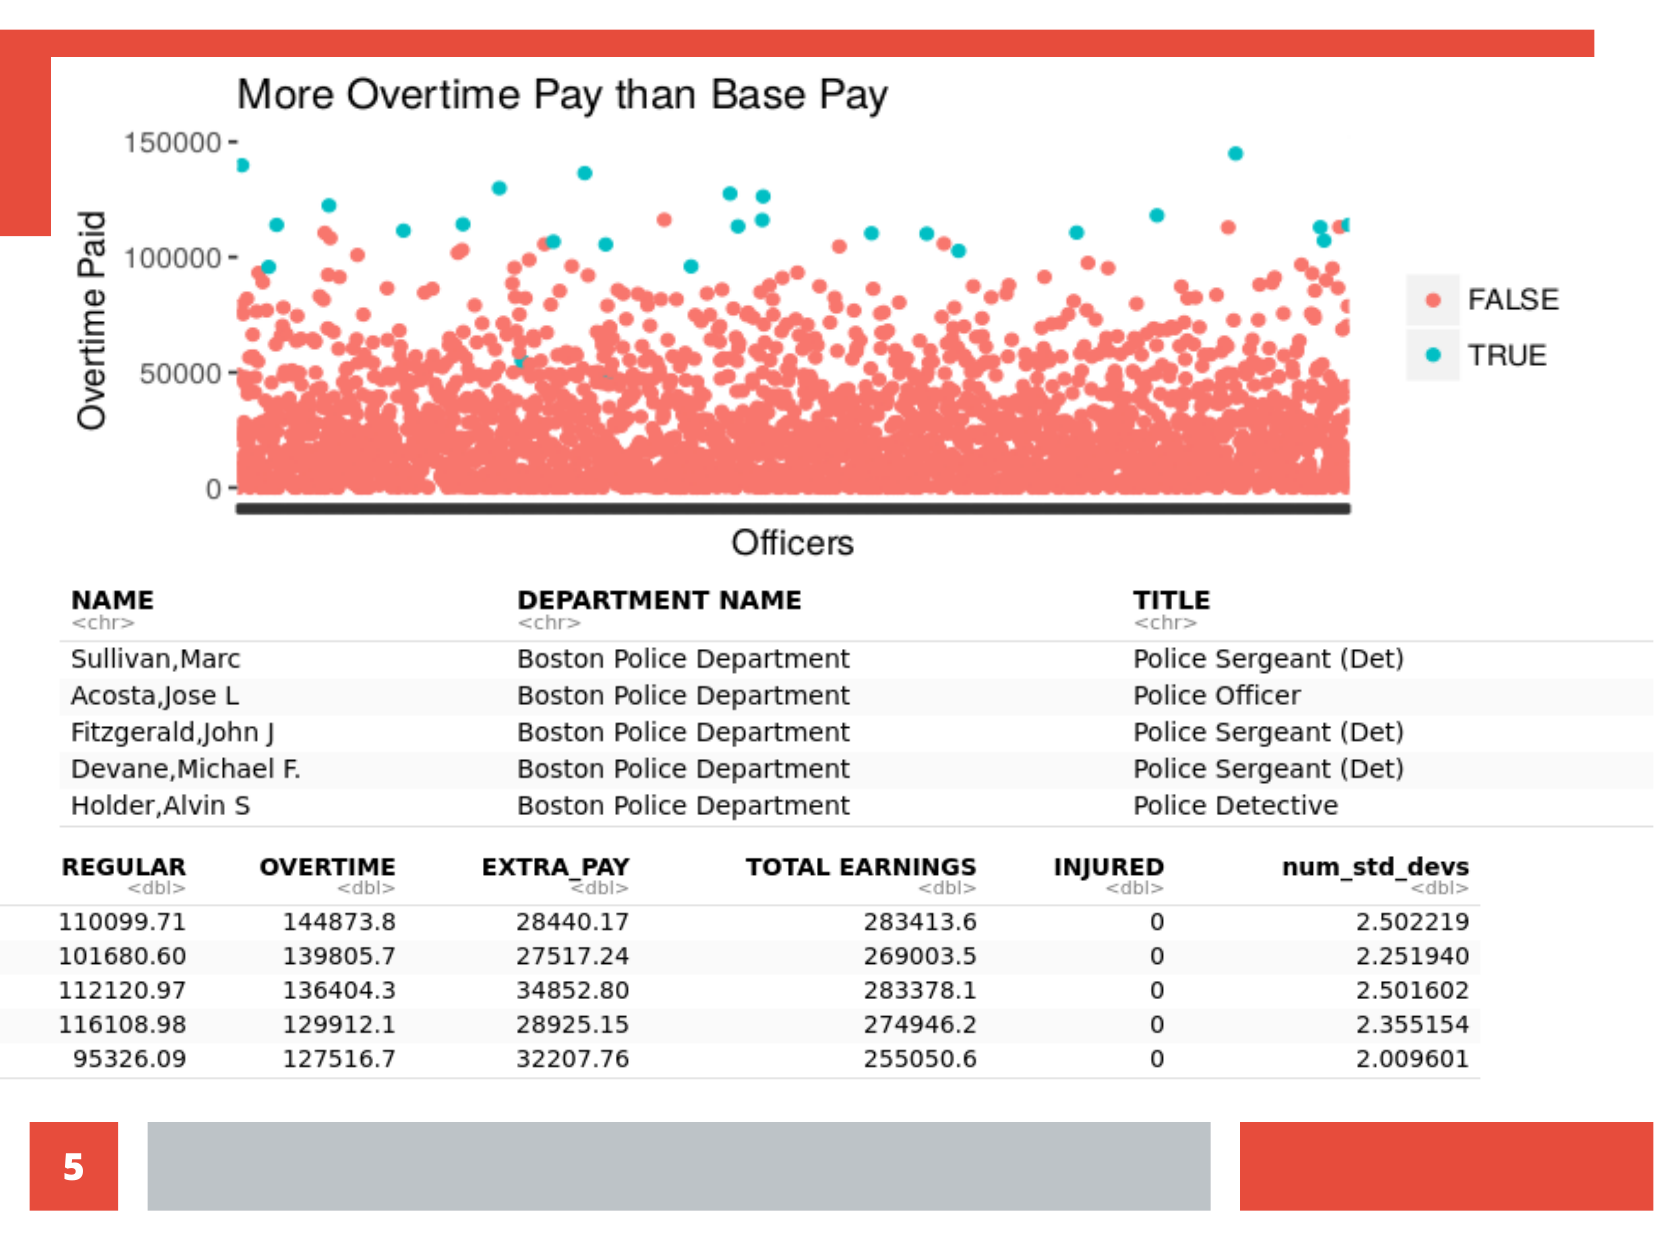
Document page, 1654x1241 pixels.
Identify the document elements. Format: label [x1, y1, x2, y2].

picture [51, 57, 1654, 837]
picture [0, 850, 1496, 1088]
